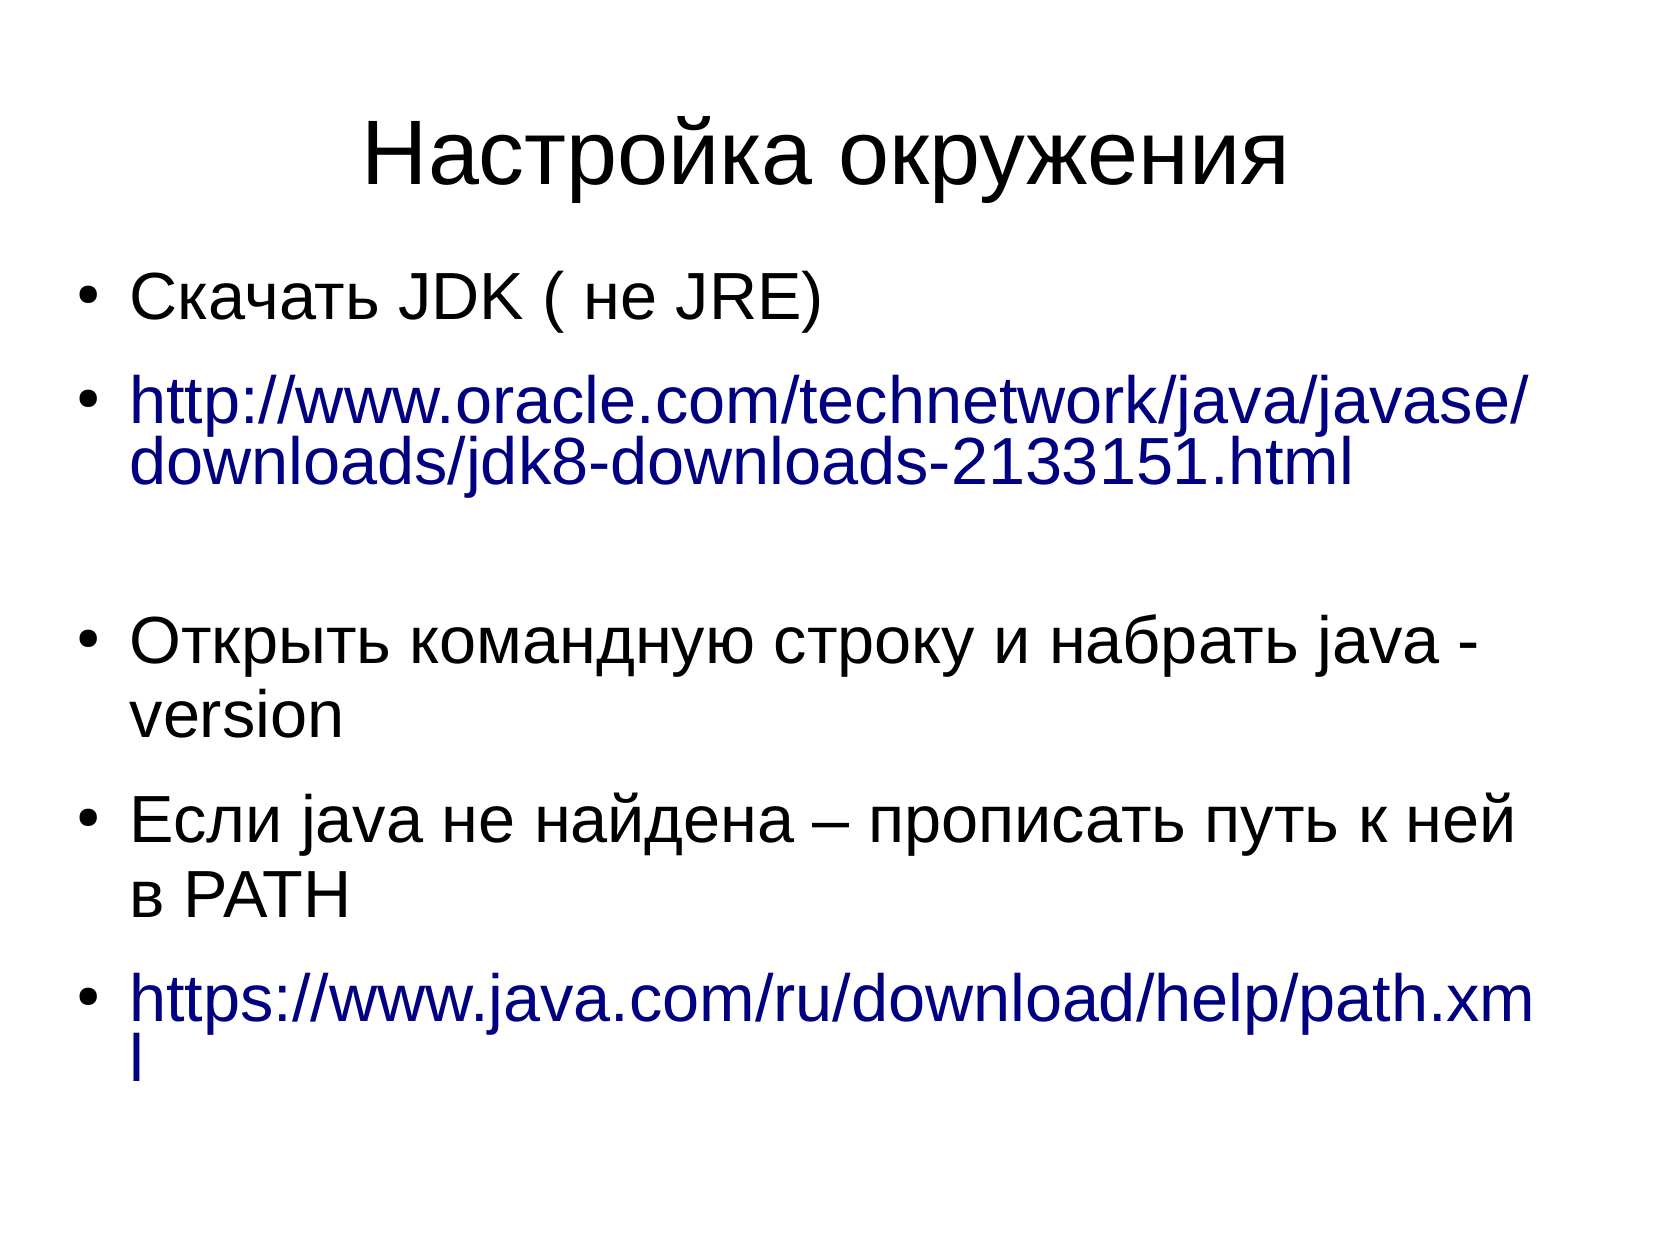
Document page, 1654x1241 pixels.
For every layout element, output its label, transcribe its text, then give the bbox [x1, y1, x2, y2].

title Настройка окружения [82, 49, 1571, 257]
list Скачать JDK ( не JRE) http://www.oracle.com/technetwork/java/javase/downloads/jdk8-downloads-2133151.html Открыть командную строку и набрать java -version Если java не найдена – прописать путь к ней в PATH https://www.java.com/ru/download/help/path.xml [58, 258, 1547, 1051]
